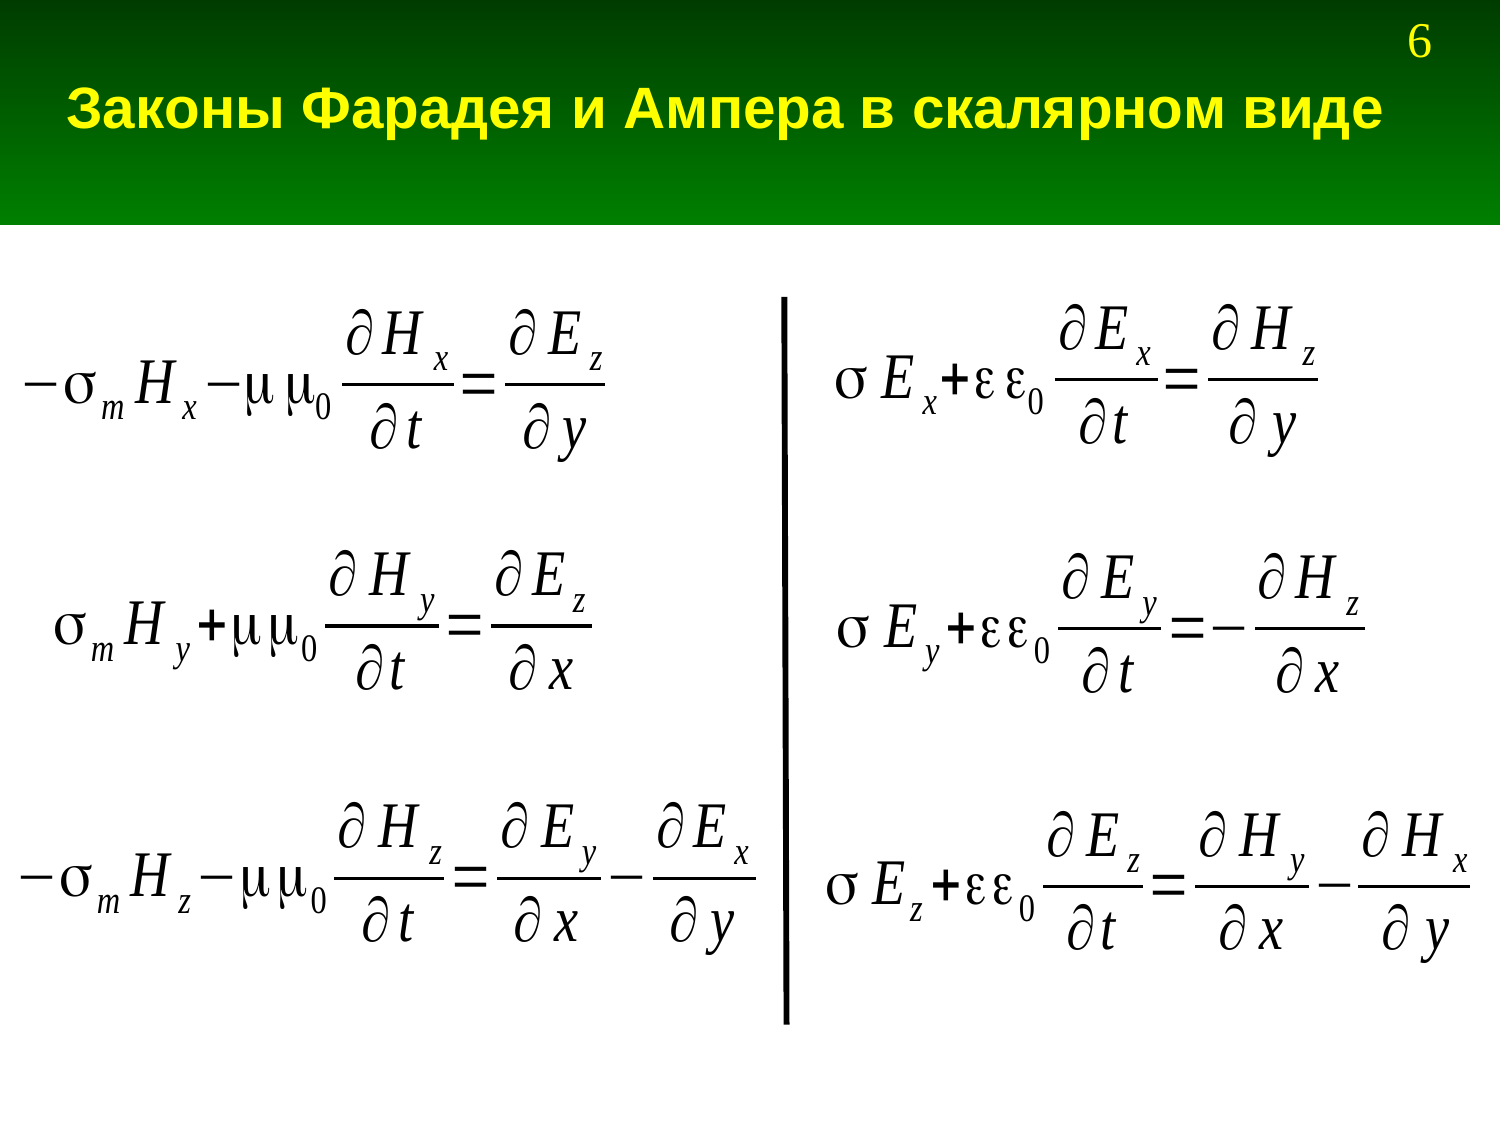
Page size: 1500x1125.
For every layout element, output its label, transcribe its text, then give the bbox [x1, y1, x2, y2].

chart [39, 538, 607, 705]
chart [820, 292, 1334, 458]
chart [6, 297, 622, 464]
chart [823, 541, 1379, 708]
chart [2, 791, 770, 957]
chart [811, 799, 1488, 965]
title Законы Фарадея и Ампера в скалярном виде [26, 0, 1441, 219]
